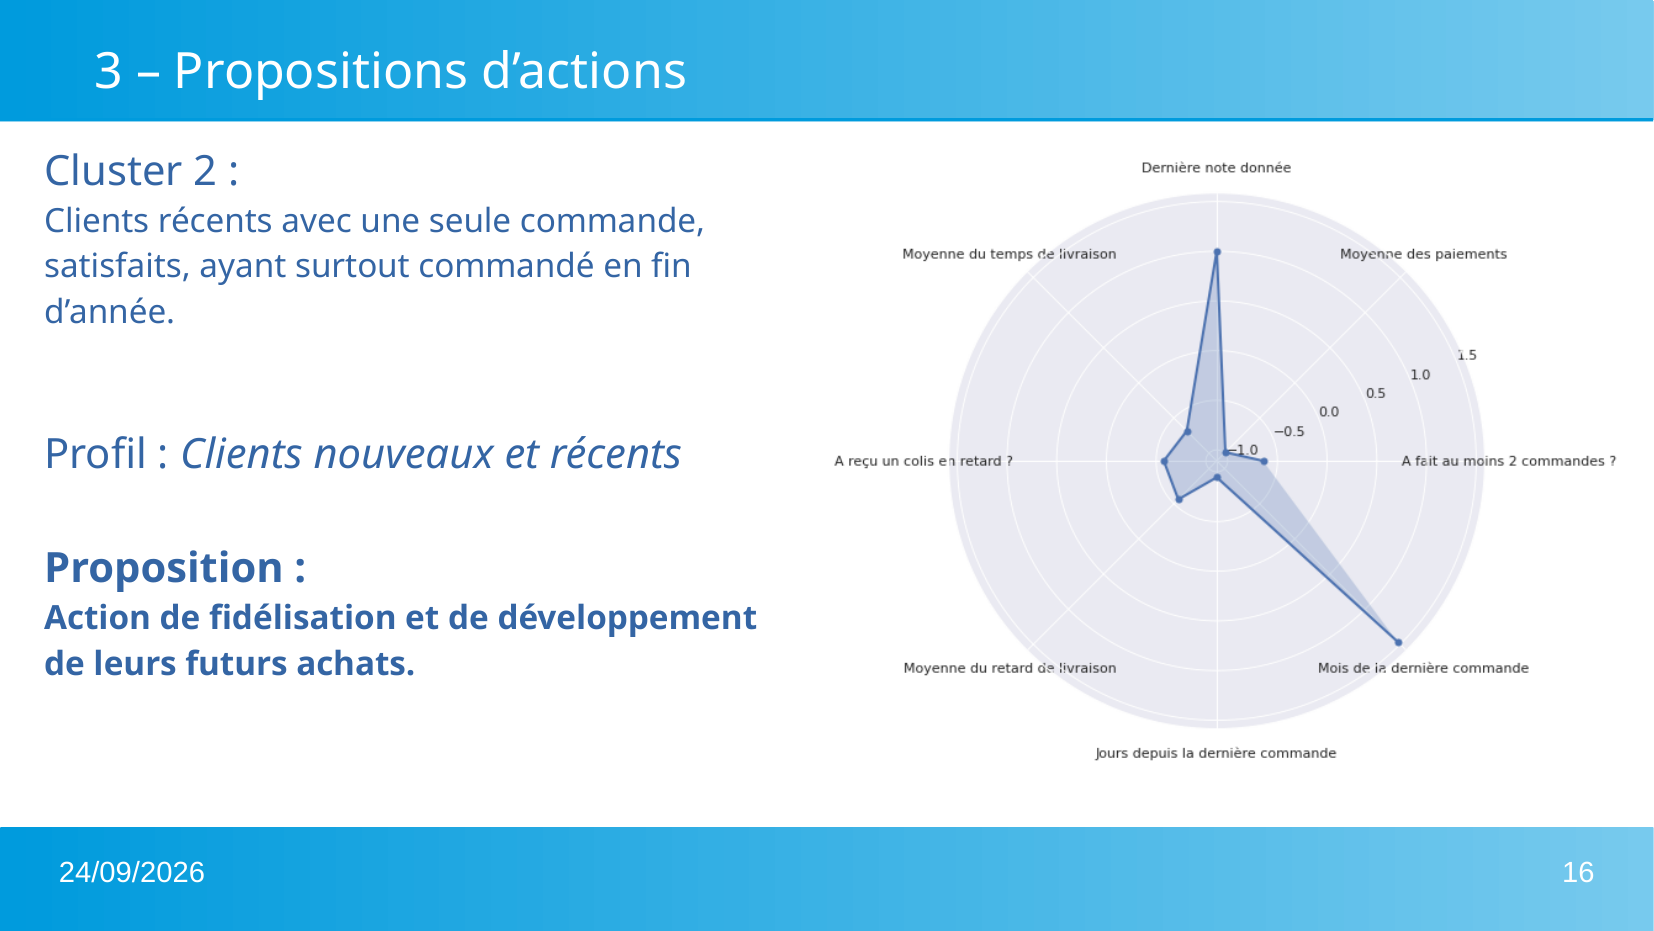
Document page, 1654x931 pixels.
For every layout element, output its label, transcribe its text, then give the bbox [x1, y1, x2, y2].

title [798, 147, 1565, 798]
picture [826, 154, 1625, 769]
text_box Cluster 2 : Clients récents avec une seule commande, satisfaits, ayant surtout commandé en fin d’année. Profil : Clients nouveaux et récents Proposition : Action de fidélisation et de développement de leurs futurs achats. [29, 132, 798, 798]
title 3 – Propositions d’actions [59, 29, 1595, 108]
